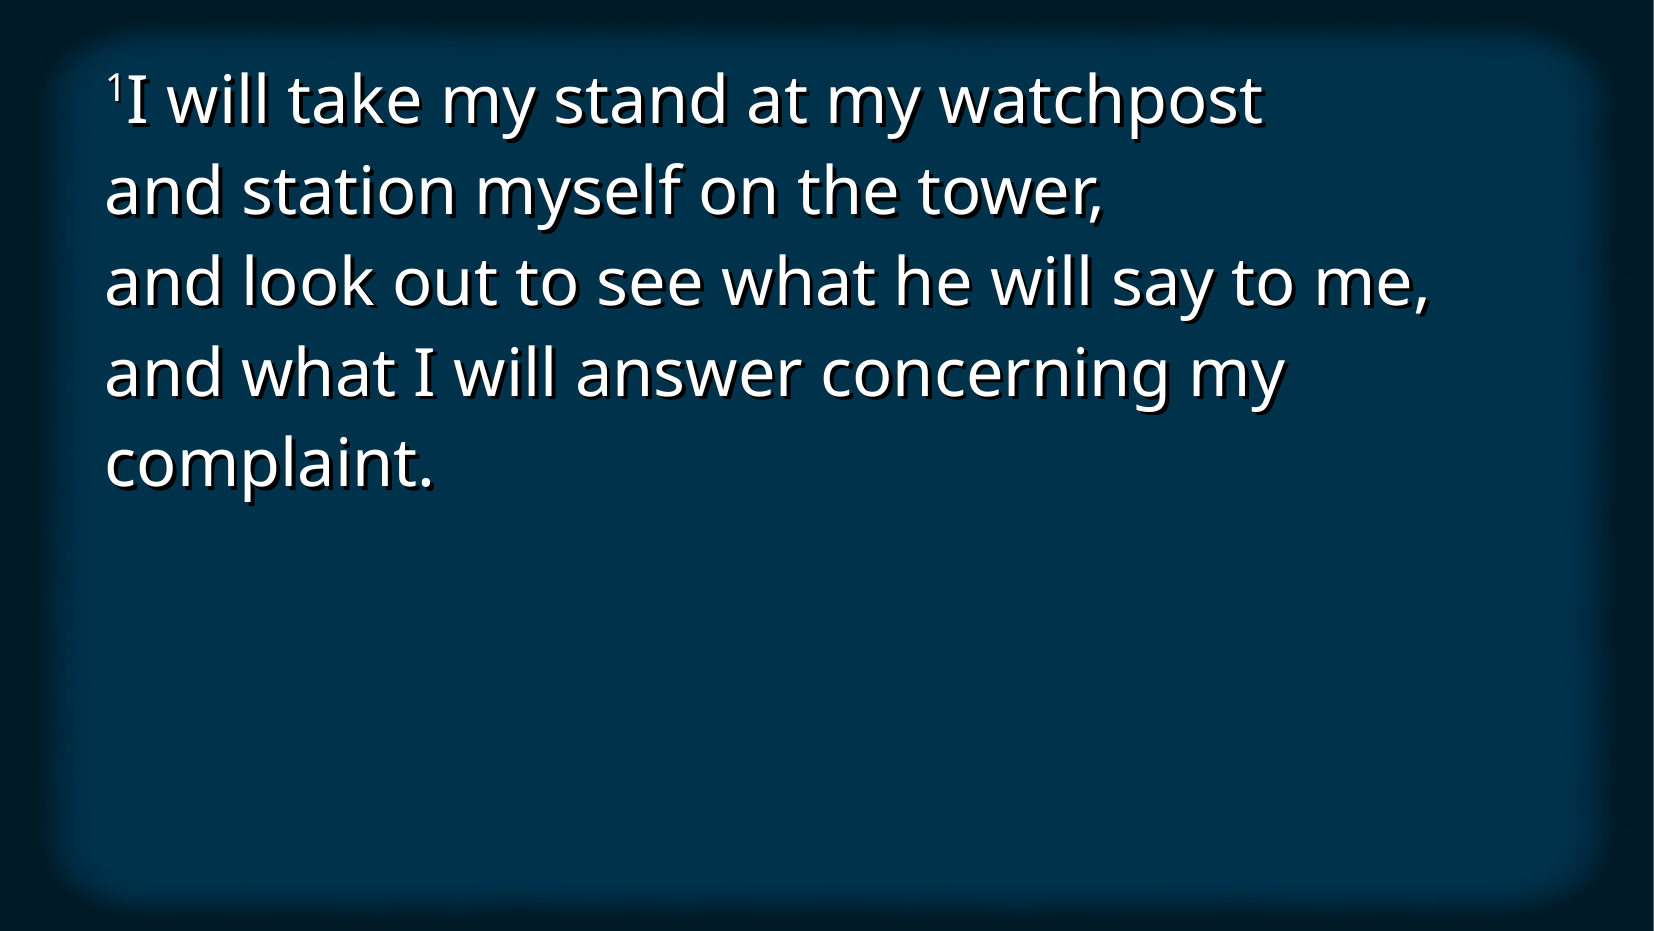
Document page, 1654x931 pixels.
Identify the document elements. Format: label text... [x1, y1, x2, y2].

text_box 1I will take my stand at my watchpost and station myself on the tower, and look out to see what he will say to me, and what I will answer concerning my complaint. [90, 45, 1561, 415]
picture [0, 0, 1654, 931]
